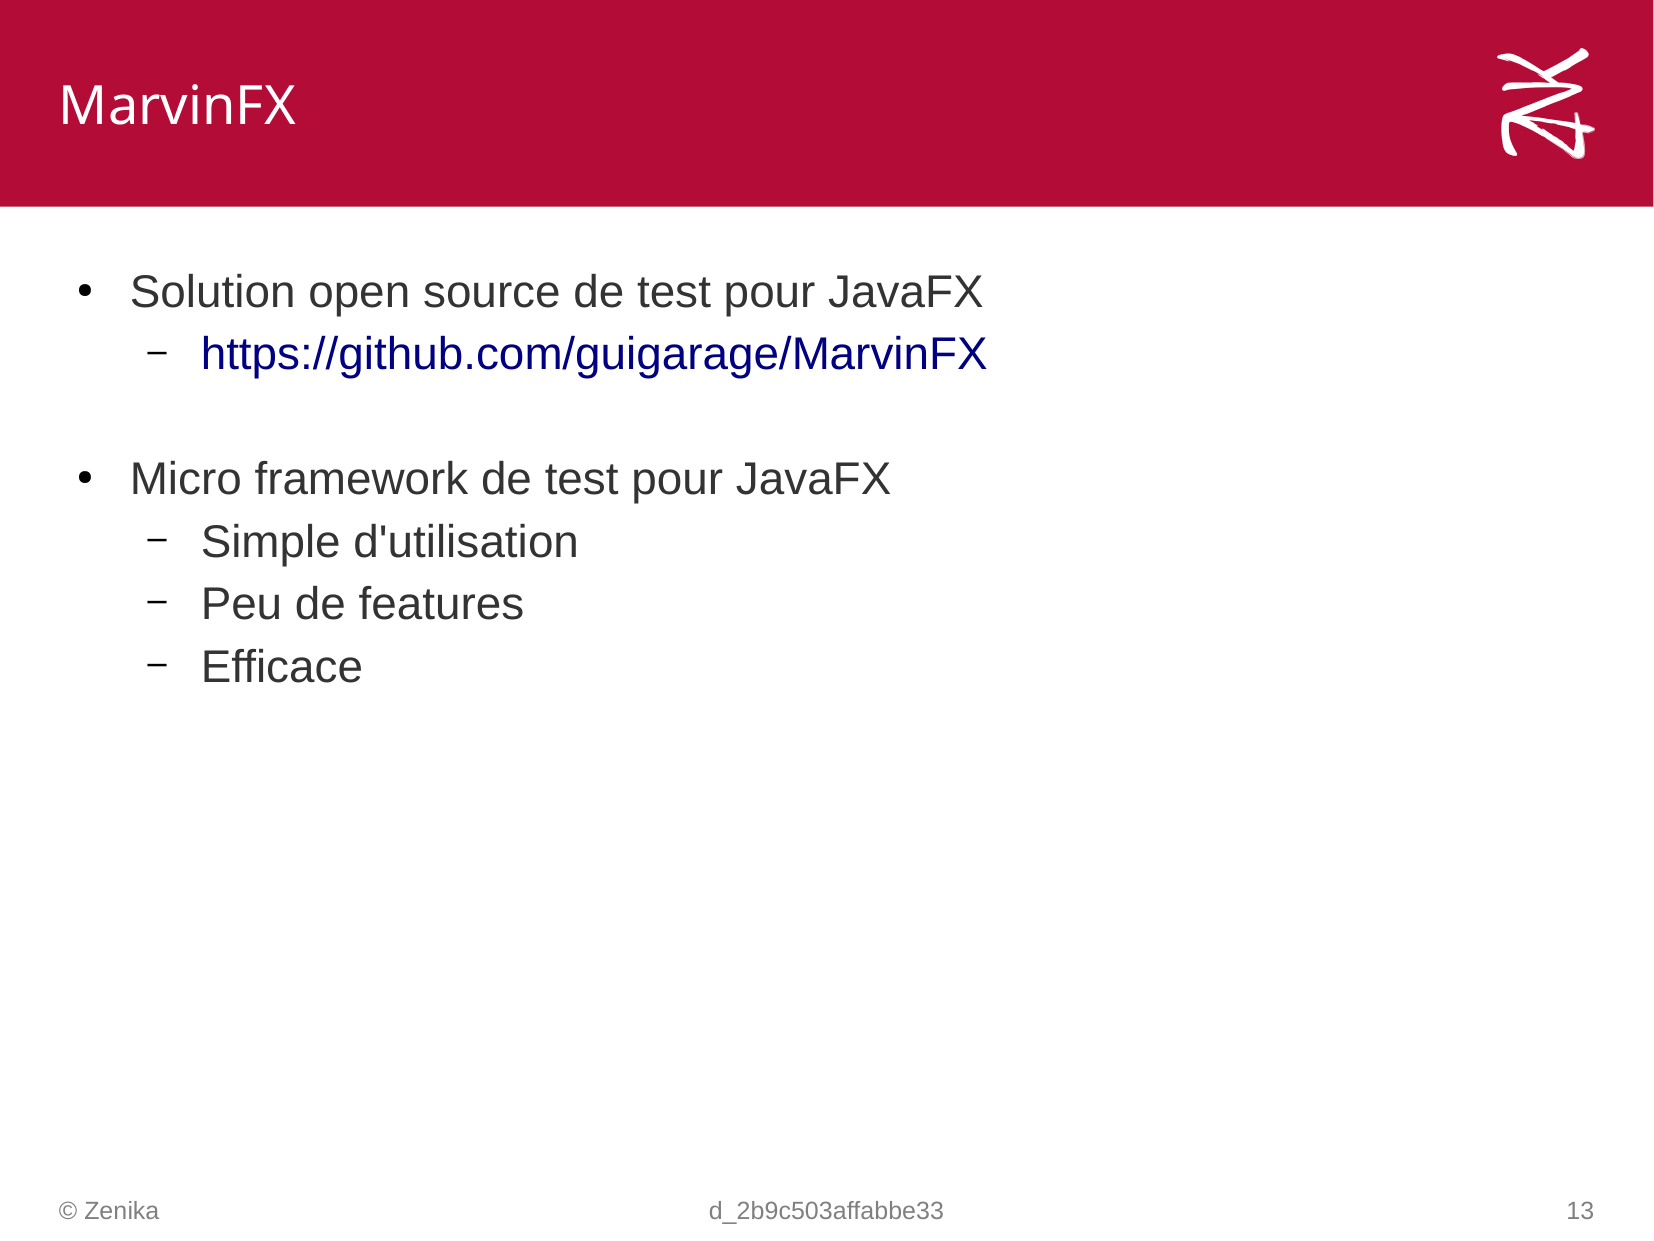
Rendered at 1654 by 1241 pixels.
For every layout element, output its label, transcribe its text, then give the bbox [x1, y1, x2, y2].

list Solution open source de test pour JavaFX https://github.com/guigarage/MarvinFX Micro framework de test pour JavaFX Simple d'utilisation Peu de features Efficace [59, 265, 1595, 1152]
title MarvinFX [59, 29, 1595, 178]
